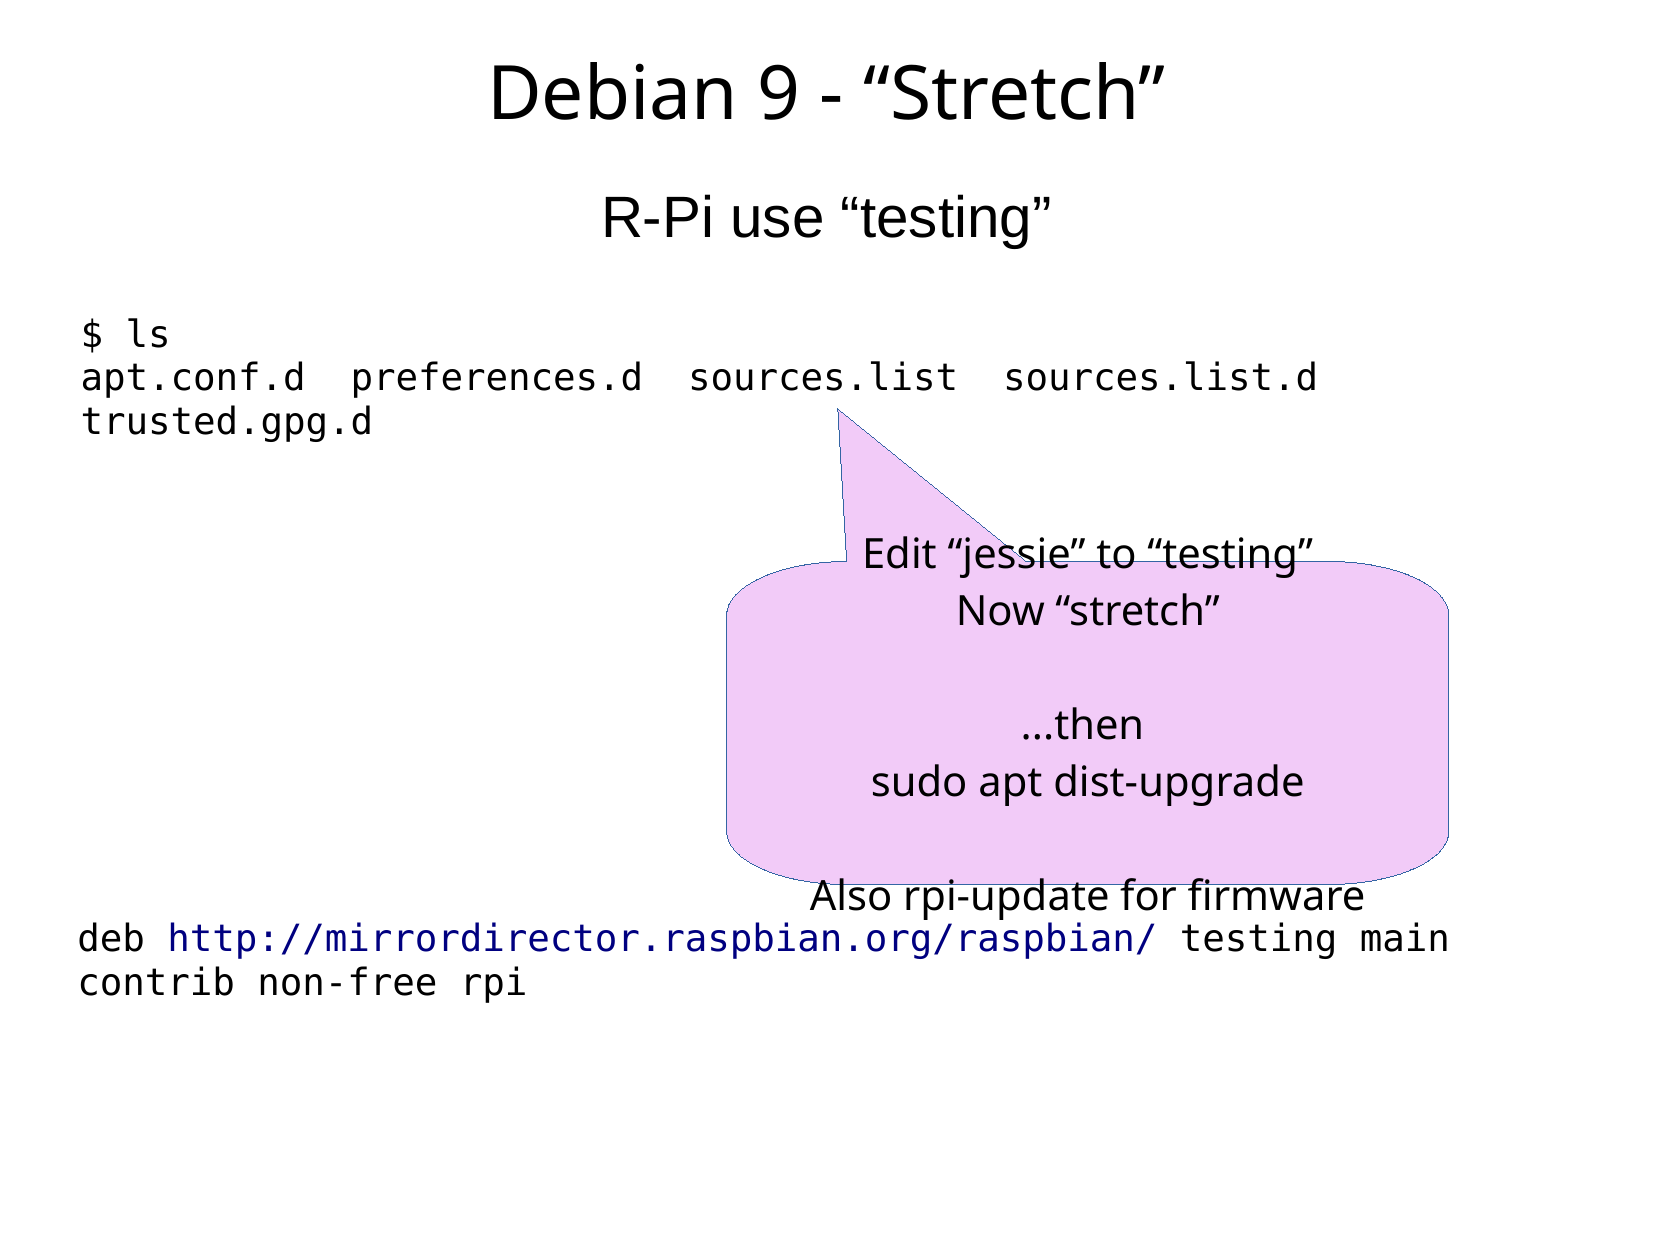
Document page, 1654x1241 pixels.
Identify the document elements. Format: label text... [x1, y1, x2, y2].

text_box $ ls apt.conf.d preferences.d sources.list sources.list.d trusted.gpg.d [65, 305, 1622, 608]
text_box deb http://mirrordirector.raspbian.org/raspbian/ testing main contrib non-free rpi [62, 909, 1618, 1213]
title Debian 9 - “Stretch” [82, 48, 1571, 132]
subtitle R-Pi use “testing” [82, 165, 1571, 270]
text_box Edit “jessie” to “testing” Now “stretch” ...then sudo apt dist-upgrade Also rpi-update for firmware [726, 408, 1449, 885]
